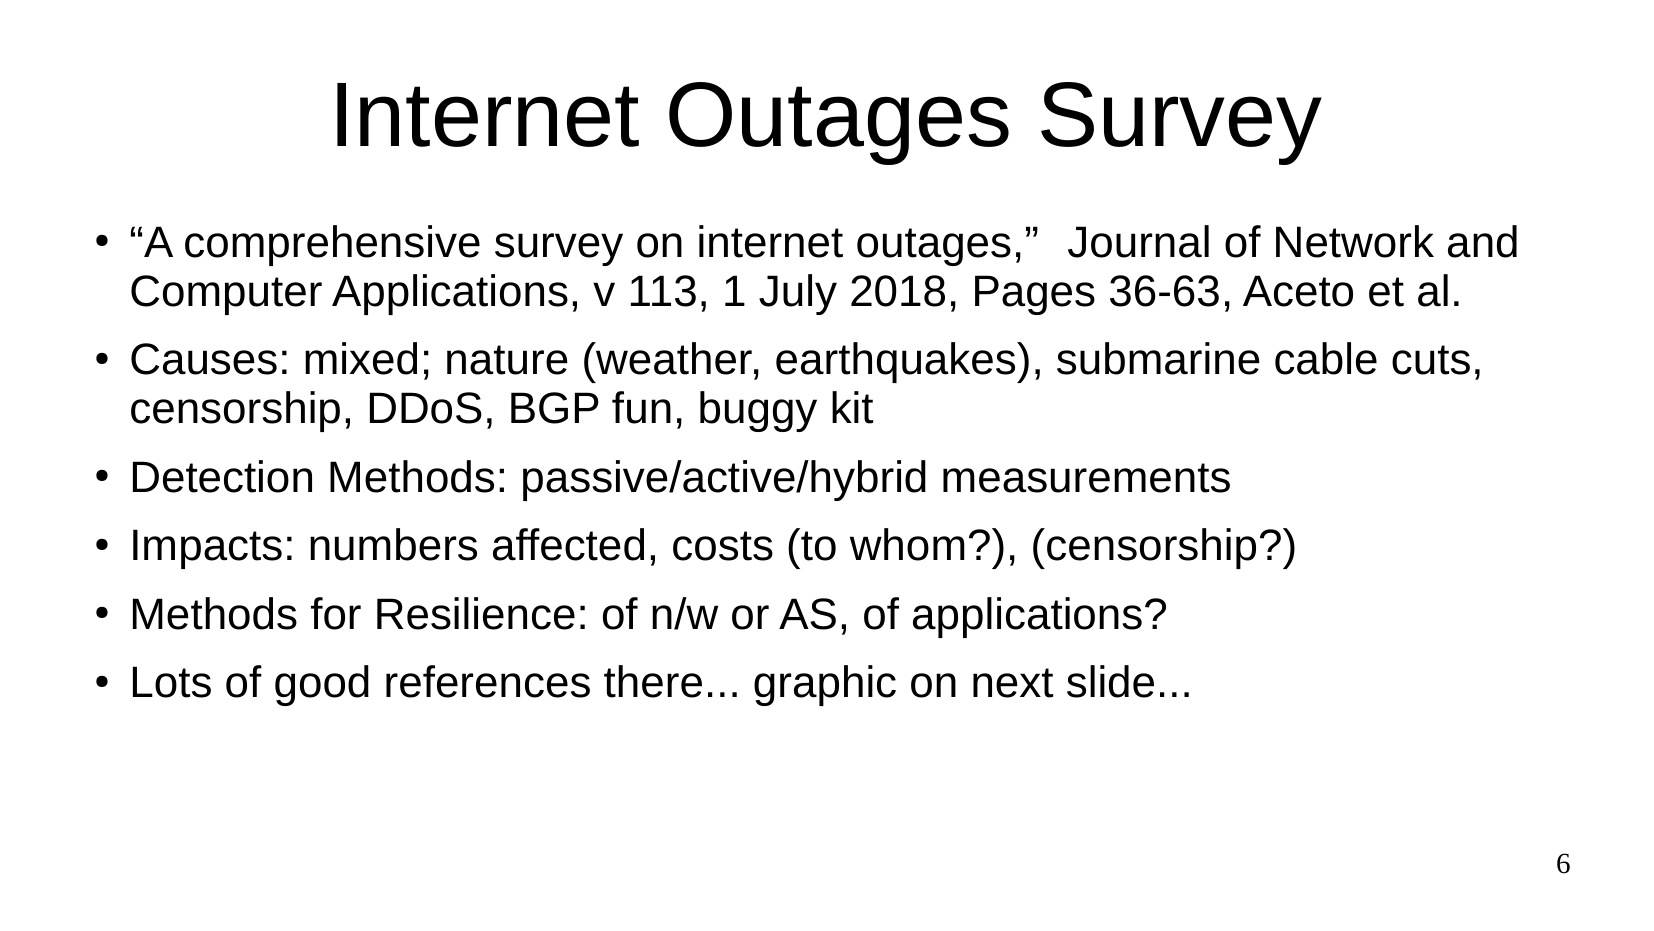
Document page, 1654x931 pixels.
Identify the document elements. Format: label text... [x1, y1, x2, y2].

list “A comprehensive survey on internet outages,” Journal of Network and Computer Applications, v 113, 1 July 2018, Pages 36-63, Aceto et al. Causes: mixed; nature (weather, earthquakes), submarine cable cuts, censorship, DDoS, BGP fun, buggy kit Detection Methods: passive/active/hybrid measurements Impacts: numbers affected, costs (to whom?), (censorship?) Methods for Resilience: of n/w or AS, of applications? Lots of good references there... graphic on next slide... [82, 217, 1571, 758]
title Internet Outages Survey [82, 37, 1571, 193]
